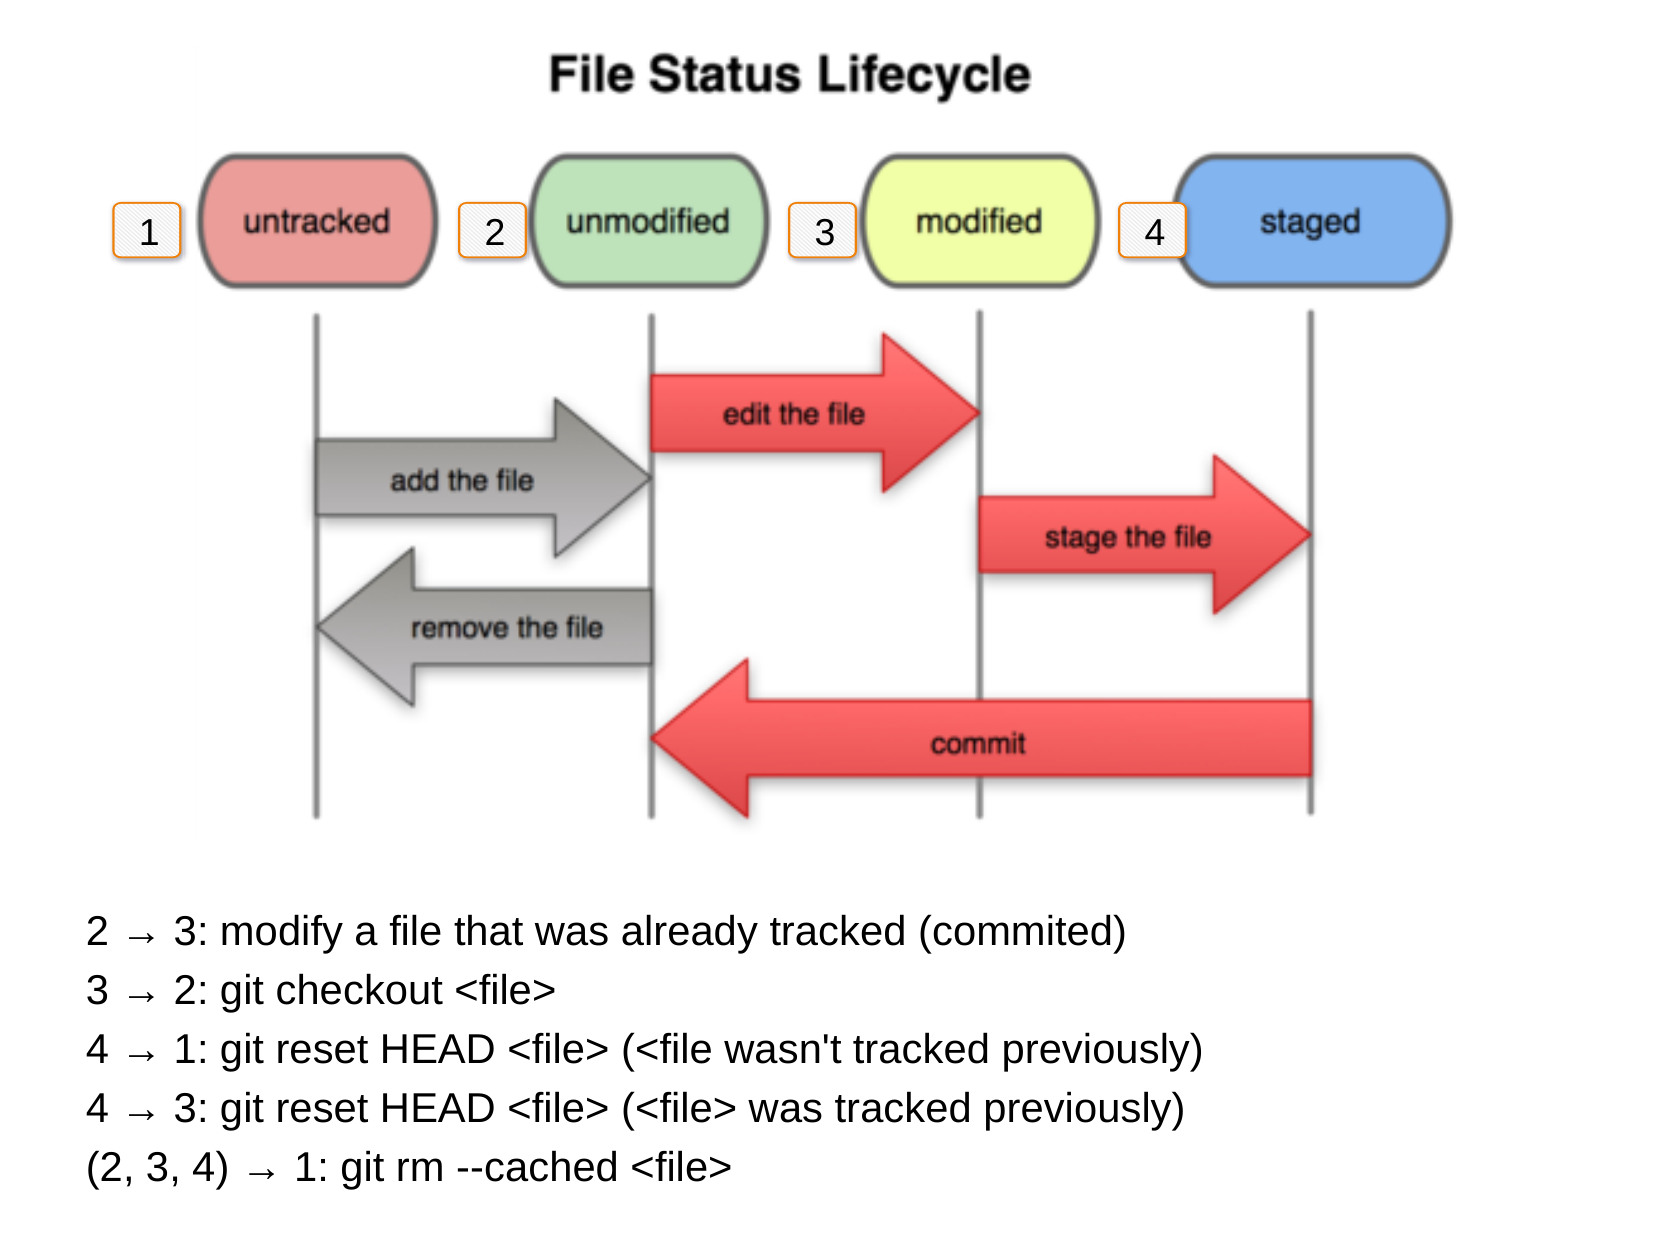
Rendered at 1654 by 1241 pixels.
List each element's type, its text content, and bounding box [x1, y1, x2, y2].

list 2 → 3: modify a file that was already tracked (commited) 3 → 2: git checkout <file> 4 → 1: git reset HEAD <file> (<file wasn't tracked previously) 4 → 3: git reset HEAD <file> (<file> was tracked previously) (2, 3, 4) → 1: git rm --cached <file> [0, 900, 1654, 1216]
picture [104, 44, 1456, 845]
